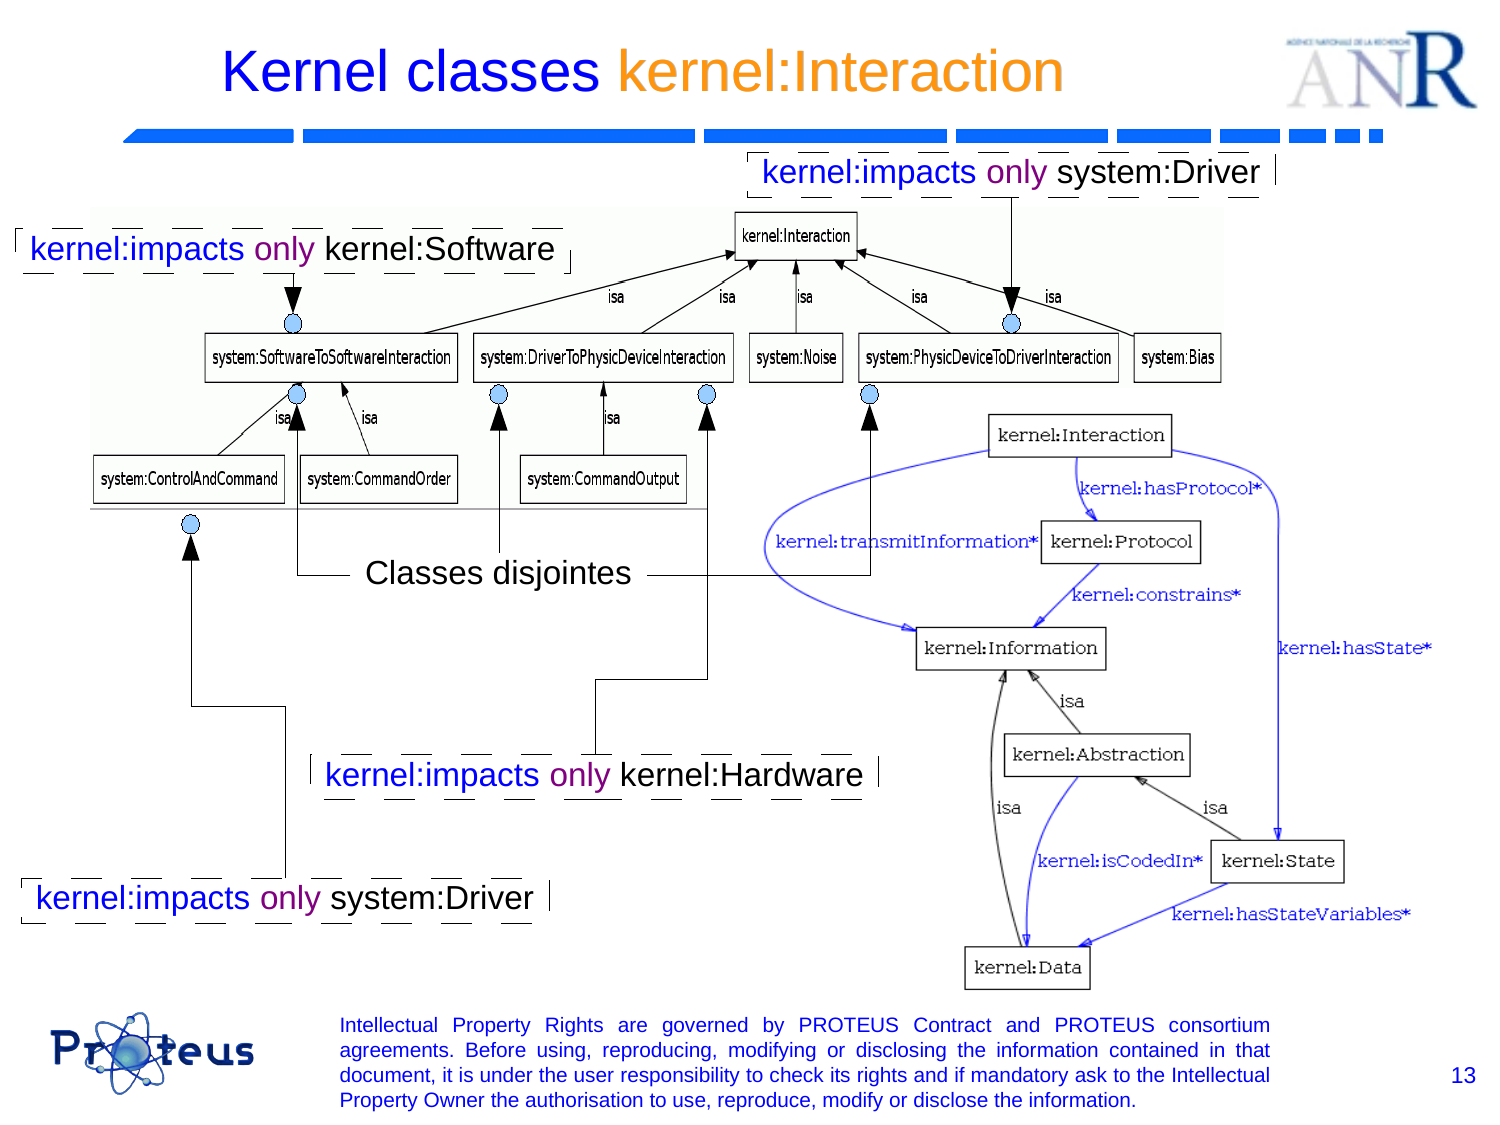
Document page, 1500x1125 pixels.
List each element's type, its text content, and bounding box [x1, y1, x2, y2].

text_box [284, 313, 302, 334]
text_box kernel:impacts only kernel:Software [15, 228, 571, 274]
text_box kernel:impacts only system:Driver [747, 152, 1276, 198]
title Kernel classes kernel:Interaction [23, 11, 1264, 130]
text_box [697, 384, 716, 404]
text_box Classes disjointes [350, 552, 648, 598]
text_box [287, 384, 306, 405]
picture [35, 1003, 272, 1101]
text_box [181, 514, 200, 534]
text_box [1002, 313, 1021, 334]
text_box [489, 384, 508, 405]
text_box kernel:impacts only system:Driver [21, 878, 550, 924]
text_box [860, 384, 879, 404]
text_box kernel:impacts only kernel:Hardware [310, 754, 879, 800]
picture [1281, 27, 1484, 115]
picture [90, 207, 1458, 1009]
